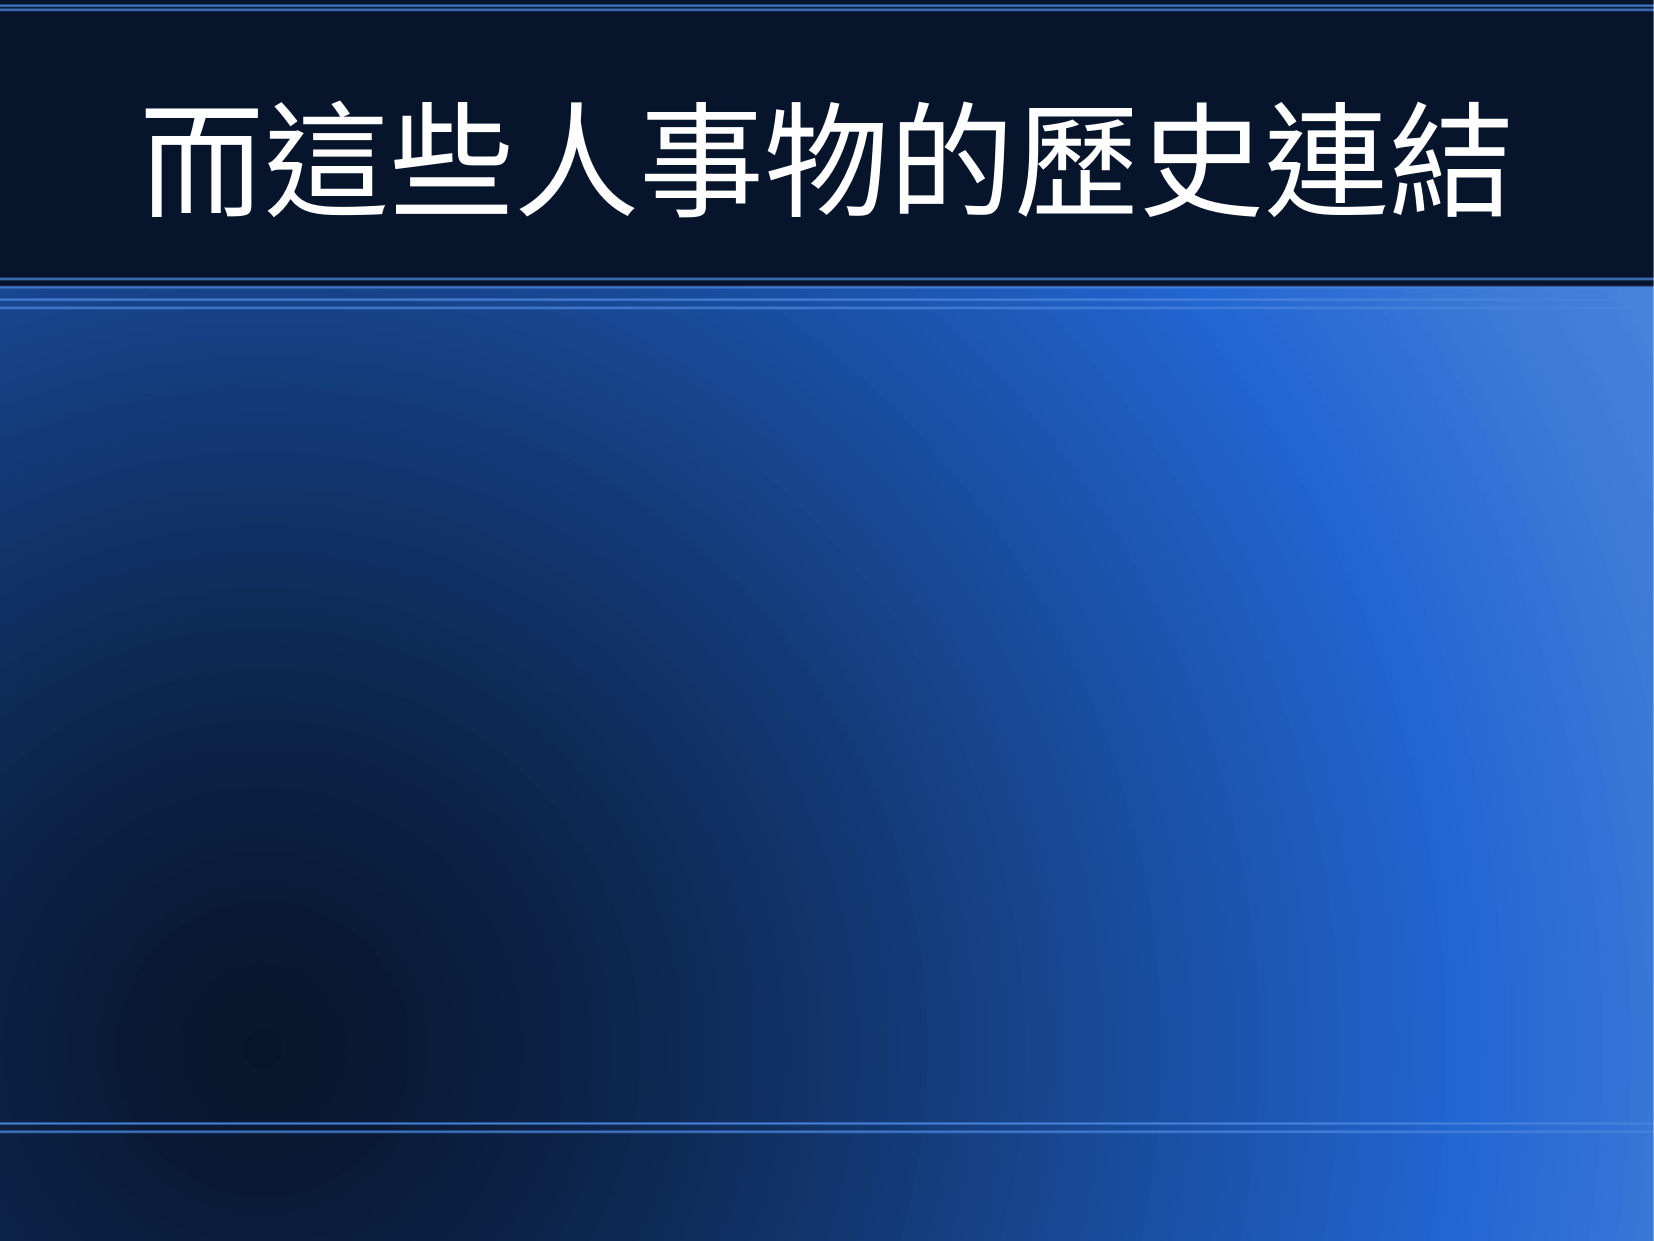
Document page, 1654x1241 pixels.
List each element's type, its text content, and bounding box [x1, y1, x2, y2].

picture [0, 0, 1654, 1241]
title 而這些人事物的歷史連結 [82, 49, 1571, 257]
